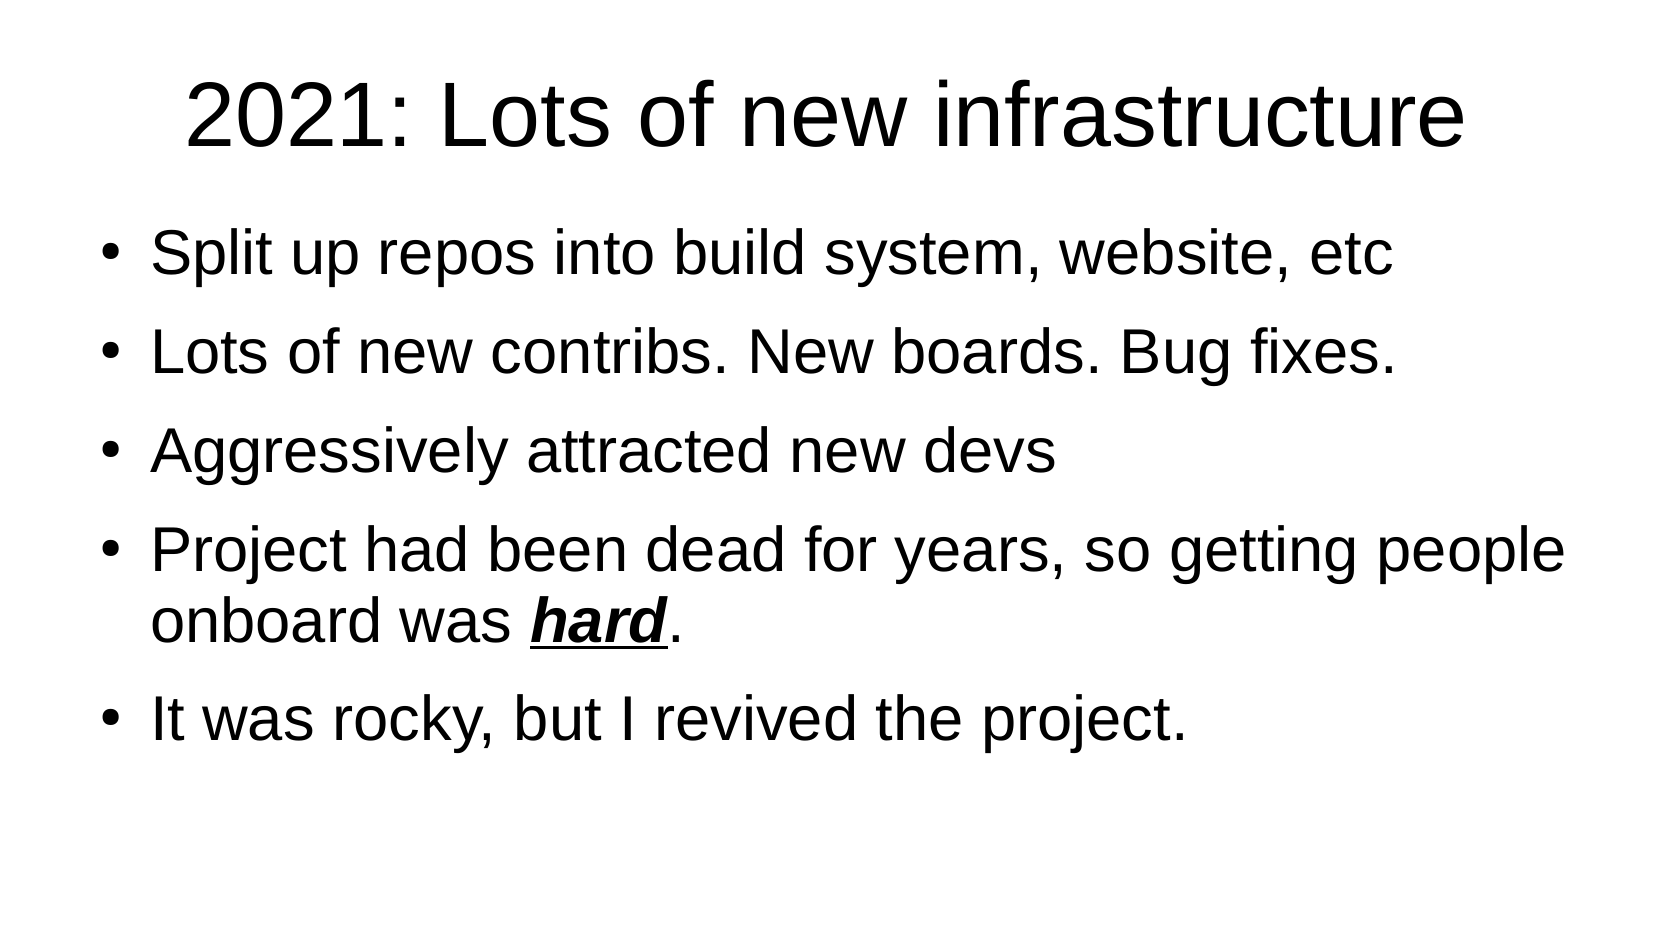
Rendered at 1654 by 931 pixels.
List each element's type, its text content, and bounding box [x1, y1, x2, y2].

list Split up repos into build system, website, etc Lots of new contribs. New boards. Bug fixes. Aggressively attracted new devs Project had been dead for years, so getting people onboard was hard. It was rocky, but I revived the project. [82, 217, 1571, 758]
title 2021: Lots of new infrastructure [82, 37, 1571, 193]
